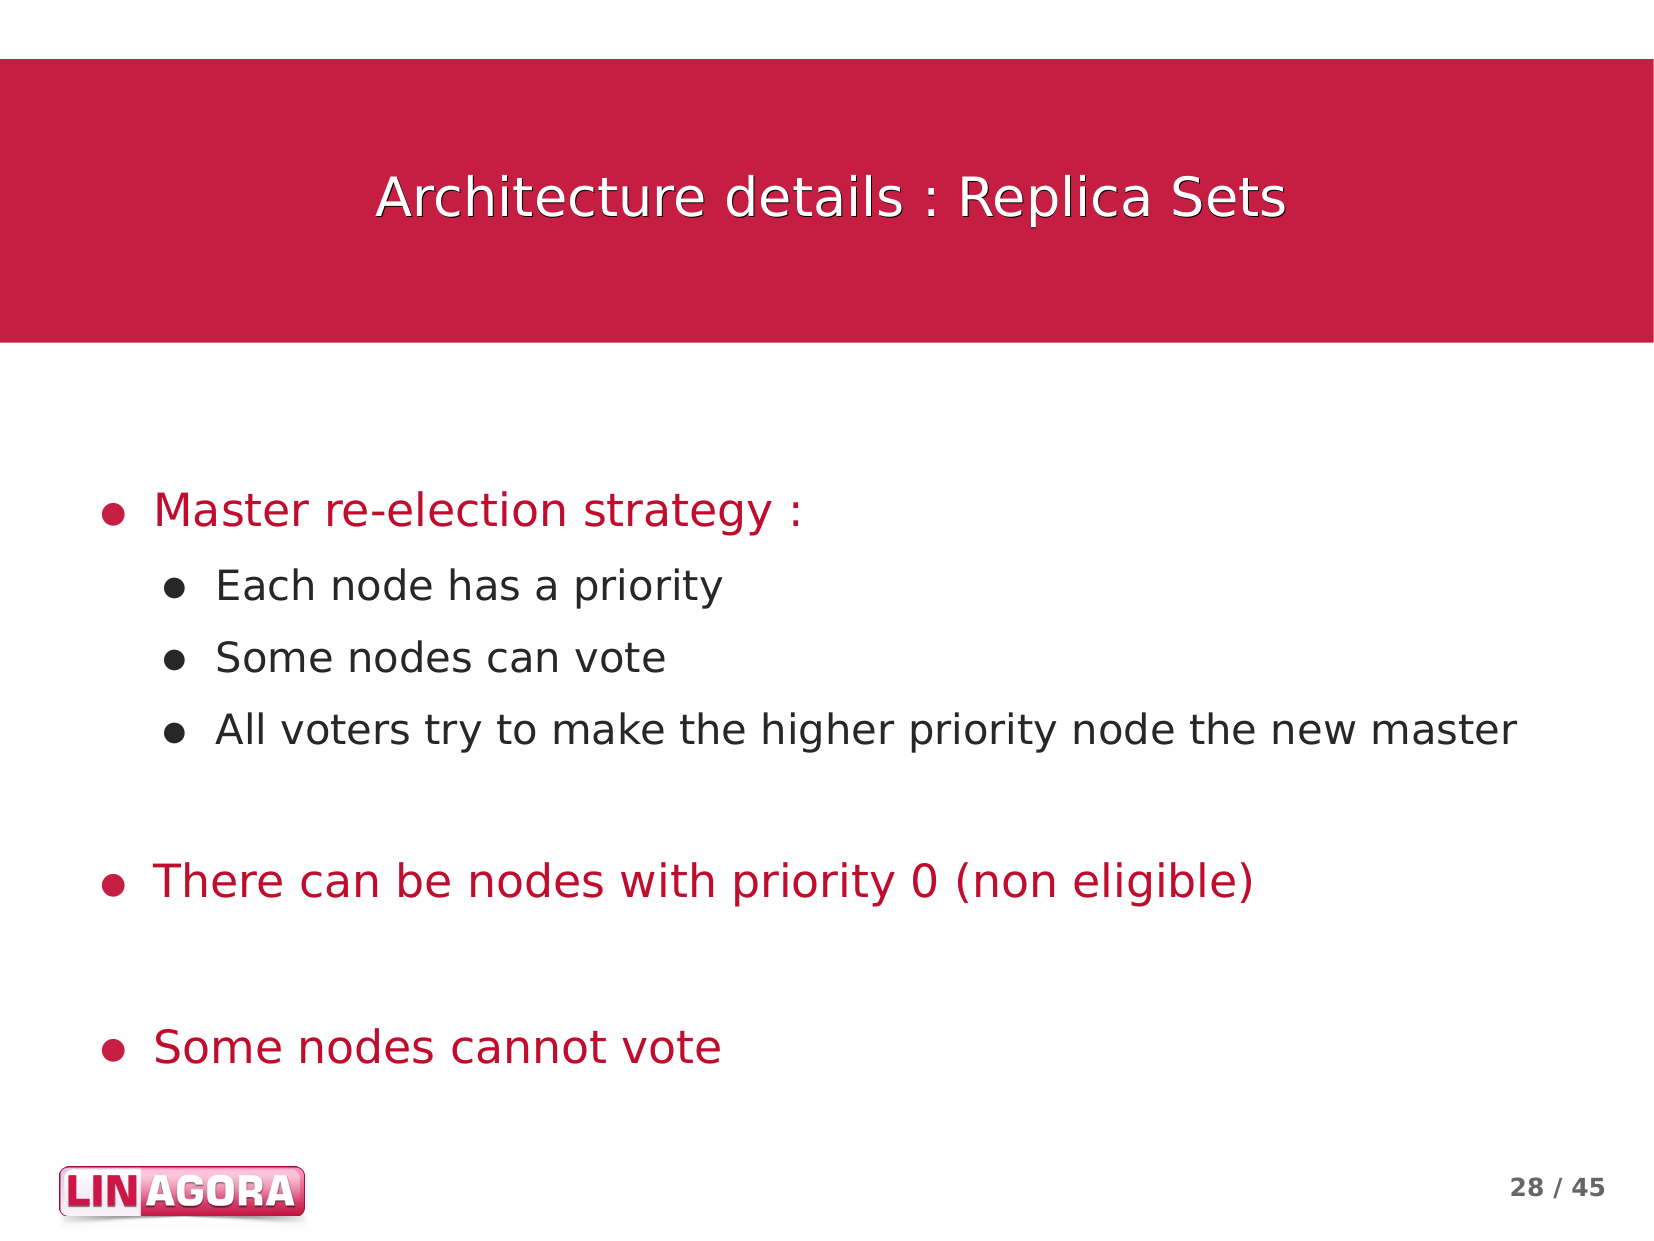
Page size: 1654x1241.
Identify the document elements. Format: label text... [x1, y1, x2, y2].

picture [59, 1166, 308, 1229]
list Master re-election strategy : Each node has a priority Some nodes can vote All voters try to make the higher priority node the new master There can be nodes with priority 0 (non eligible) Some nodes cannot vote [82, 401, 1571, 1099]
title Architecture details : Replica Sets [35, 76, 1630, 319]
